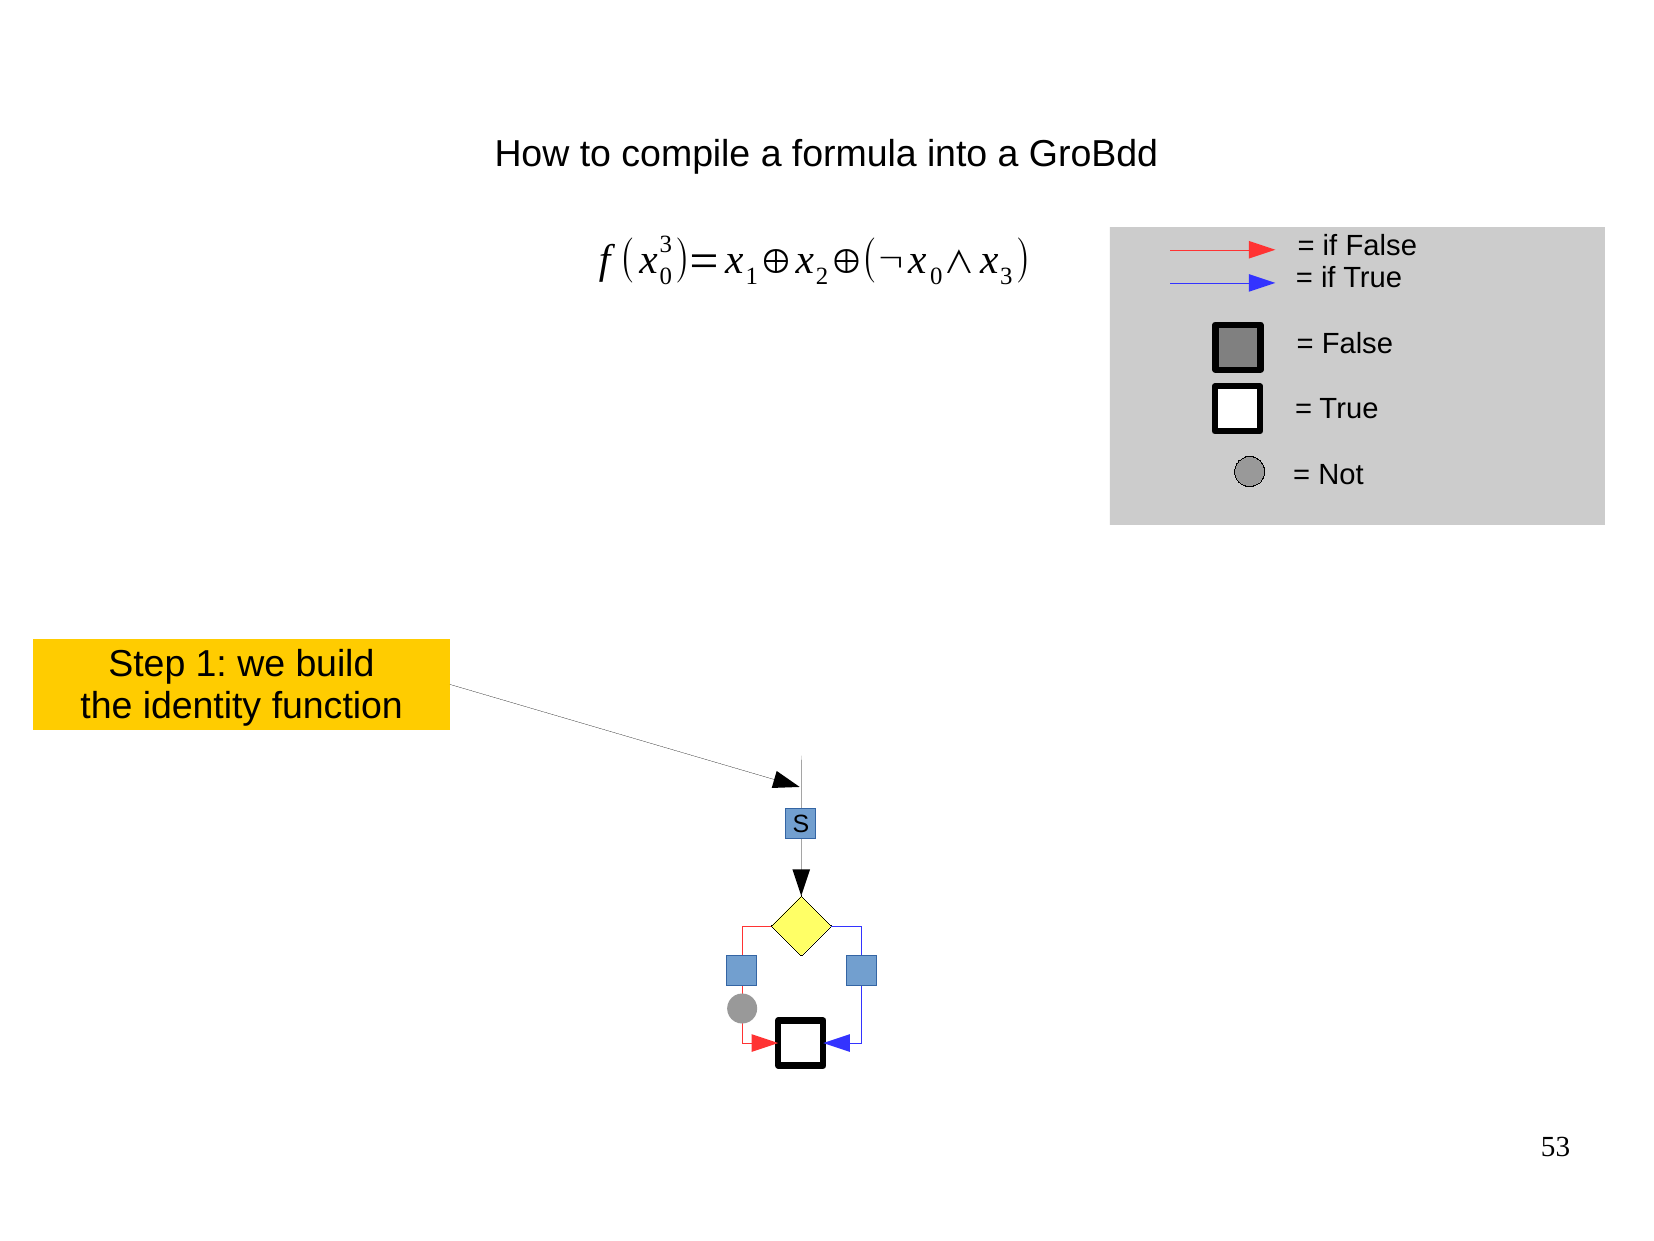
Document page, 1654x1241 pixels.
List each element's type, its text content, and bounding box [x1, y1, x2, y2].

text_box [1215, 386, 1261, 432]
text_box [1215, 324, 1261, 370]
text_box Step 1: we build the identity function [33, 639, 450, 730]
text_box [771, 895, 832, 956]
chart [590, 257, 1036, 289]
text_box S [785, 808, 816, 839]
text_box [727, 993, 758, 1024]
title How to compile a formula into a GroBdd [82, 49, 1571, 257]
text_box [846, 955, 877, 986]
text_box [726, 955, 757, 986]
text_box [778, 1020, 824, 1066]
text_box = if False = if True = False = True = Not [1109, 227, 1605, 525]
text_box [1234, 456, 1265, 487]
